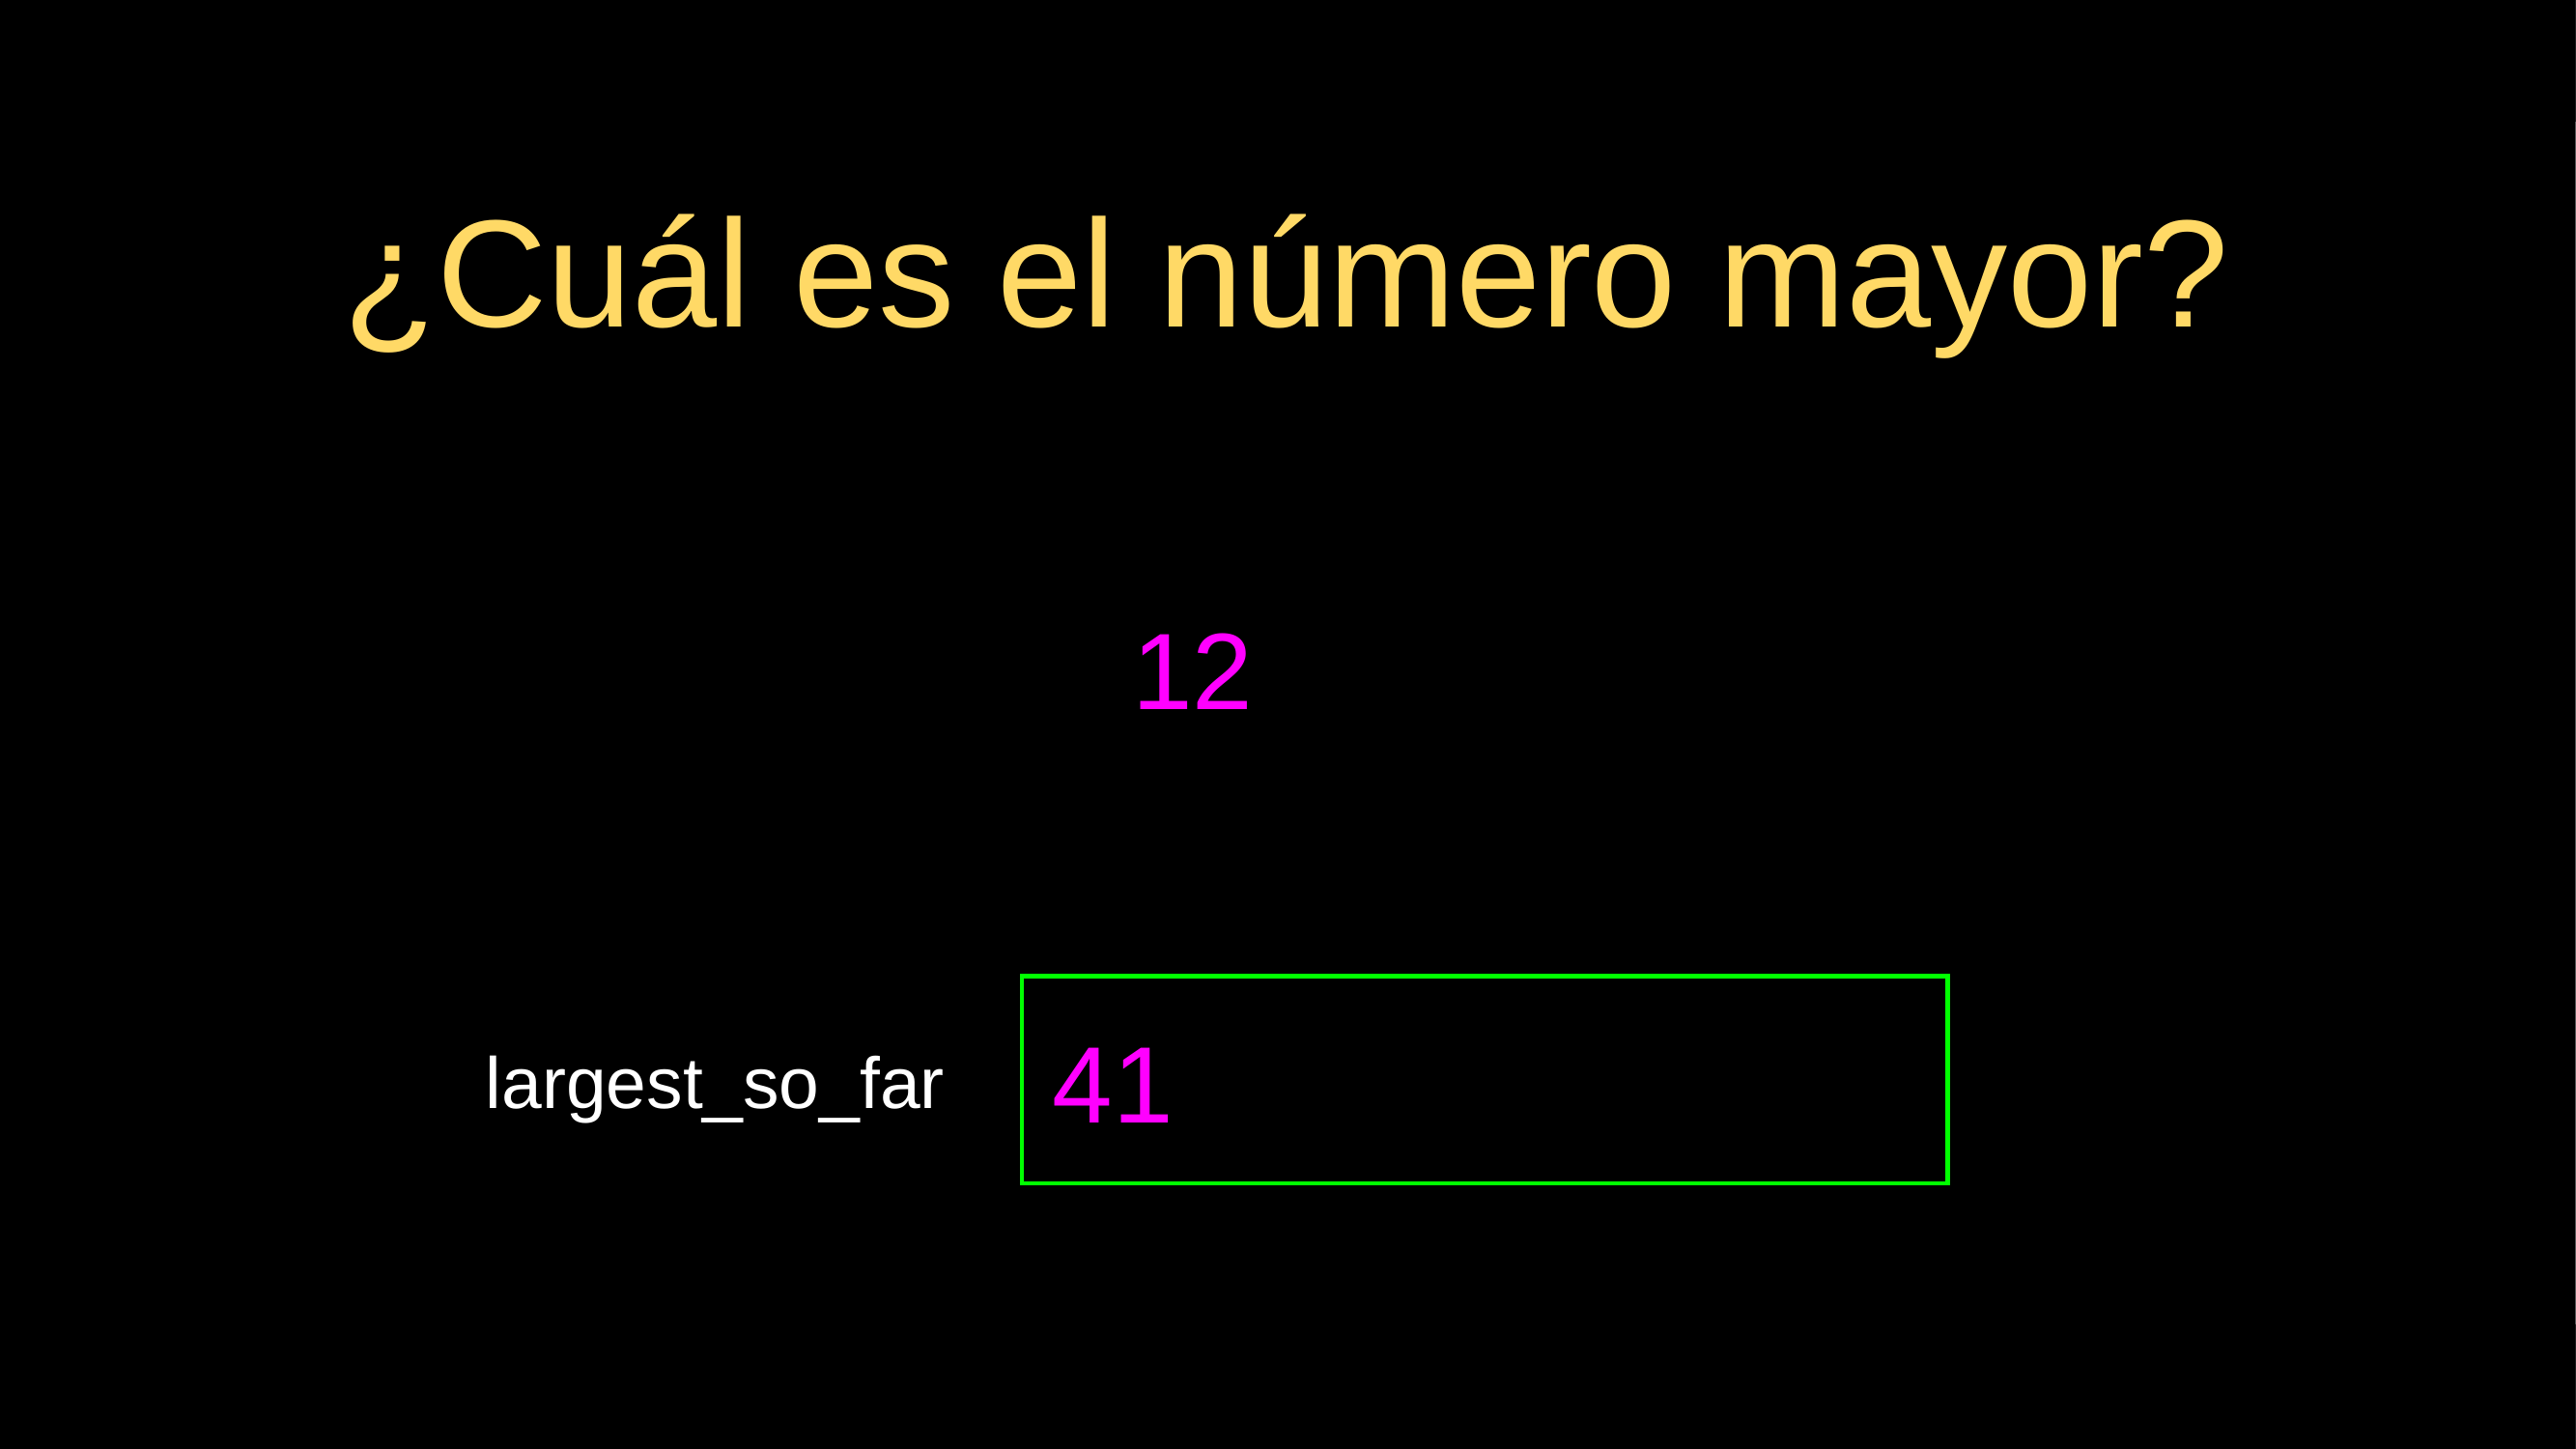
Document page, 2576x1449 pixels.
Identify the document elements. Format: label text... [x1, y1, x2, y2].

text_box 41 [1052, 991, 1388, 1168]
text_box 12 [1132, 572, 1291, 759]
text_box largest_so_far [450, 1030, 980, 1129]
title ¿Cuál es el número mayor? [183, 129, 2392, 403]
